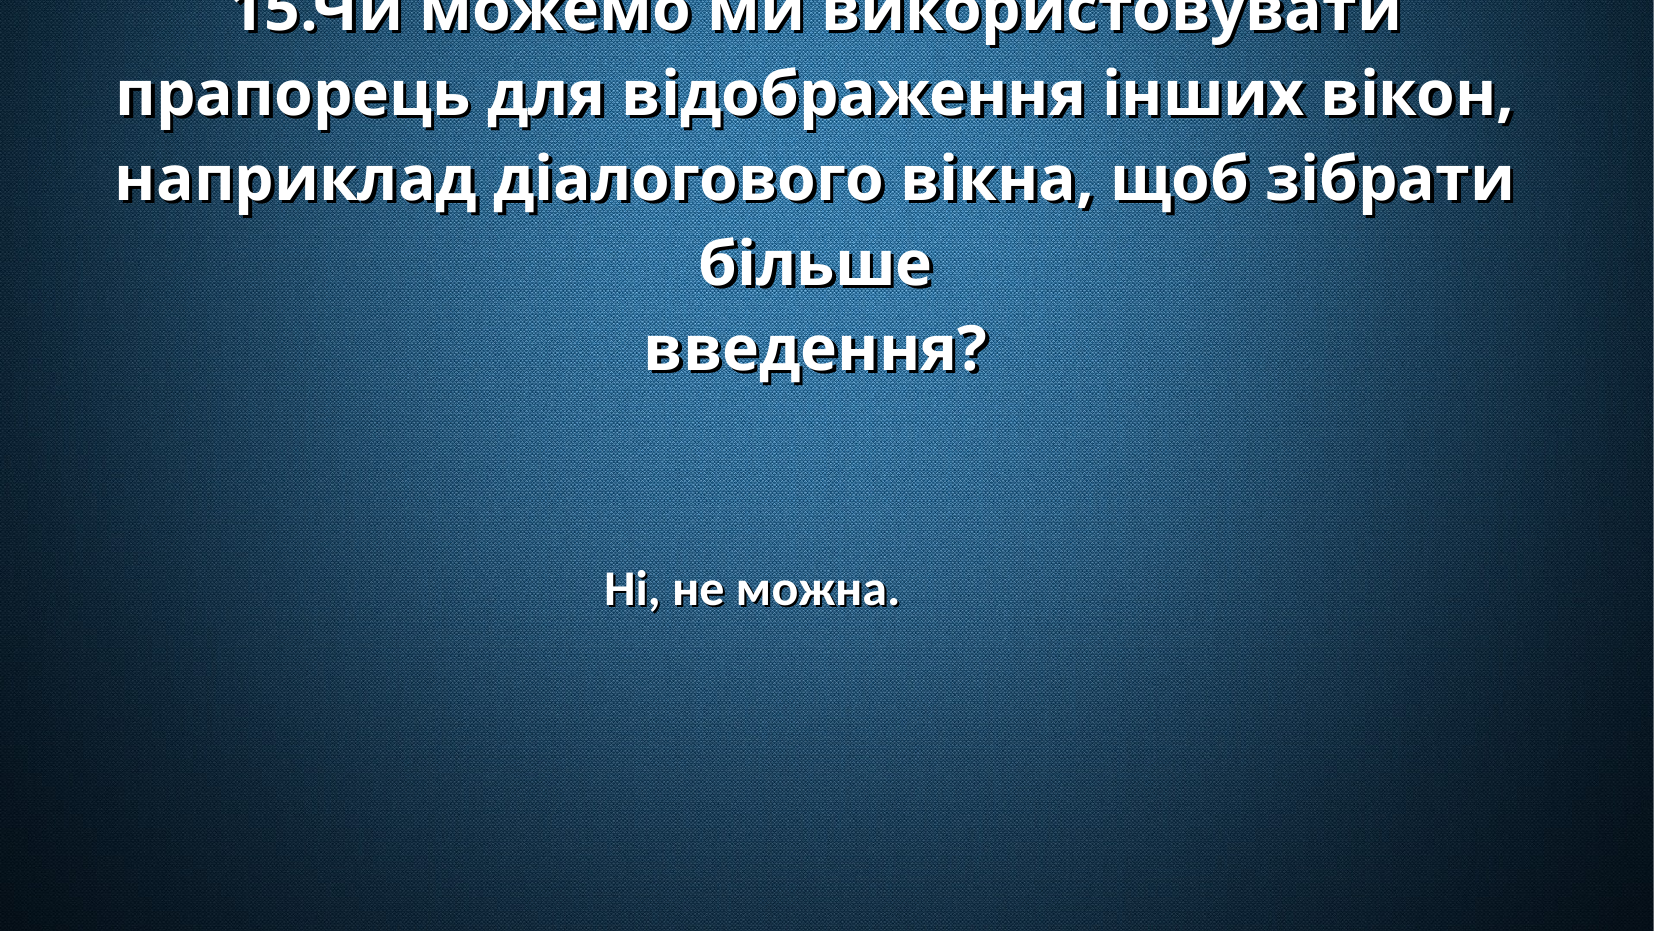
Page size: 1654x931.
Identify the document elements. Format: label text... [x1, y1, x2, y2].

picture [1263, 19, 1272, 24]
picture [375, 0, 384, 13]
picture [878, 0, 886, 12]
picture [958, 6, 969, 23]
picture [525, 0, 532, 9]
picture [1147, 6, 1158, 23]
subtitle Ні, не можна. [604, 450, 1654, 736]
picture [923, 0, 929, 7]
picture [1374, 0, 1383, 13]
picture [487, 6, 498, 23]
picture [1038, 0, 1047, 13]
picture [999, 6, 1008, 23]
picture [777, 0, 786, 13]
picture [1188, 19, 1198, 24]
title 15.Чи можемо ми використовувати прапорець для відображення інших вікон, наприклад діалогового вікна, щоб зібрати більше введення? [71, 36, 1561, 316]
picture [999, 0, 1223, 36]
picture [329, 0, 342, 8]
picture [441, 0, 452, 16]
picture [0, 0, 1654, 931]
picture [1224, 0, 1234, 15]
picture [838, 19, 848, 24]
picture [622, 0, 632, 14]
picture [729, 0, 740, 16]
picture [668, 6, 678, 23]
picture [1300, 17, 1308, 24]
